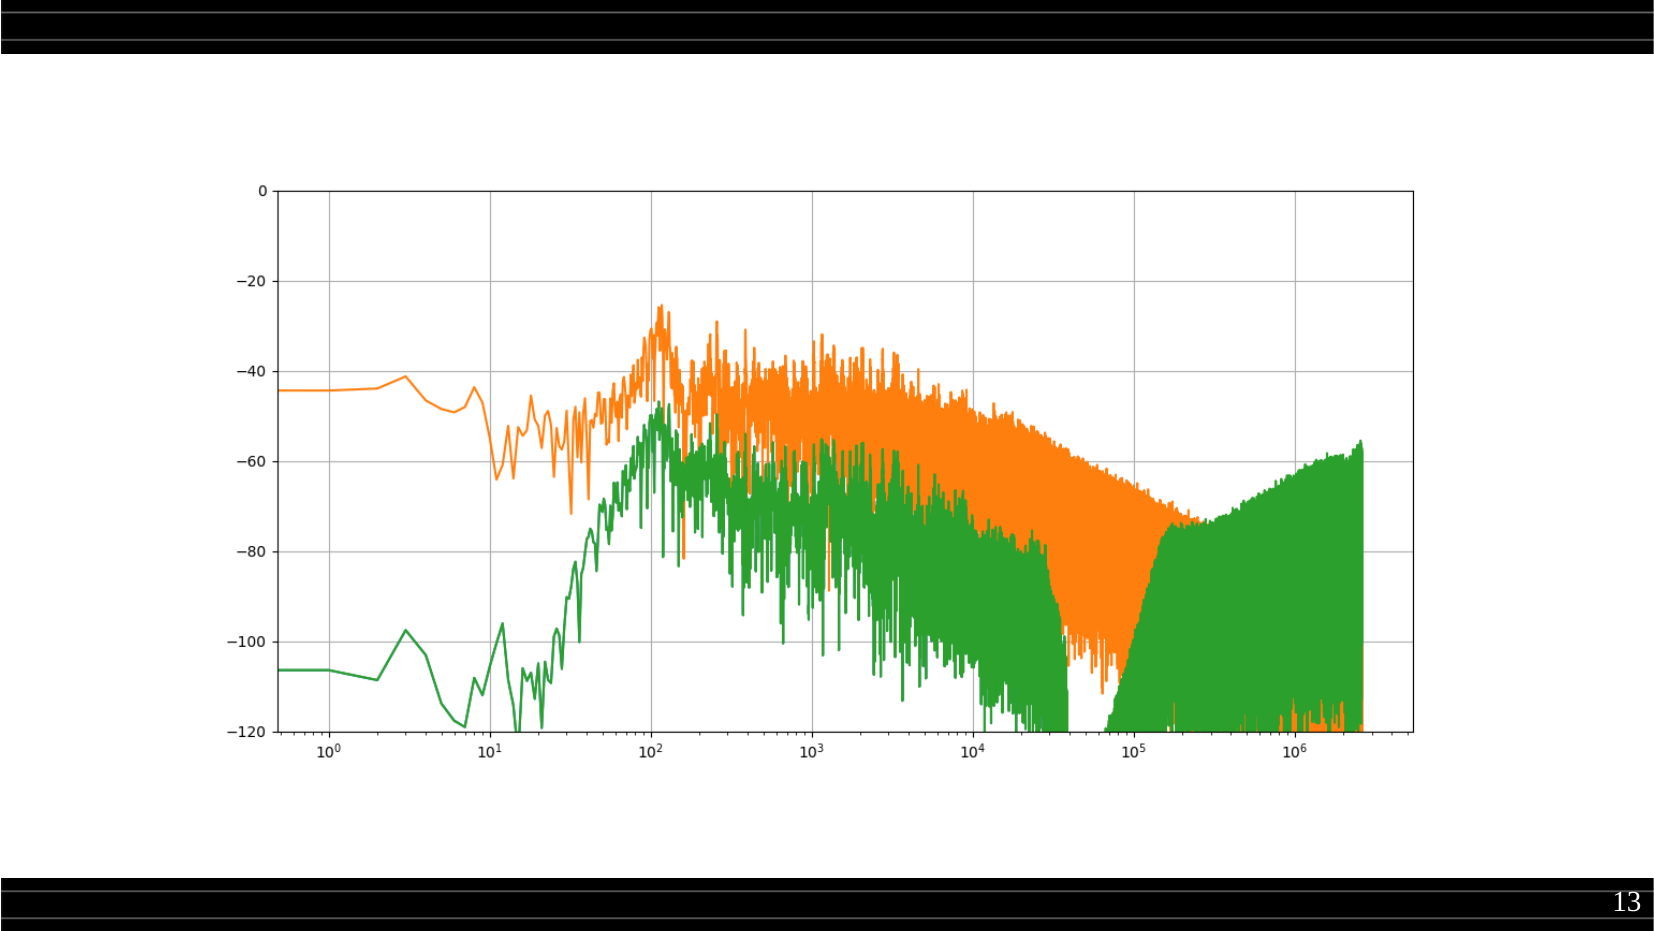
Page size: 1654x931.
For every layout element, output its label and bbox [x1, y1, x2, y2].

picture [94, 106, 1560, 809]
picture [1, 0, 1654, 54]
picture [1, 878, 1654, 931]
